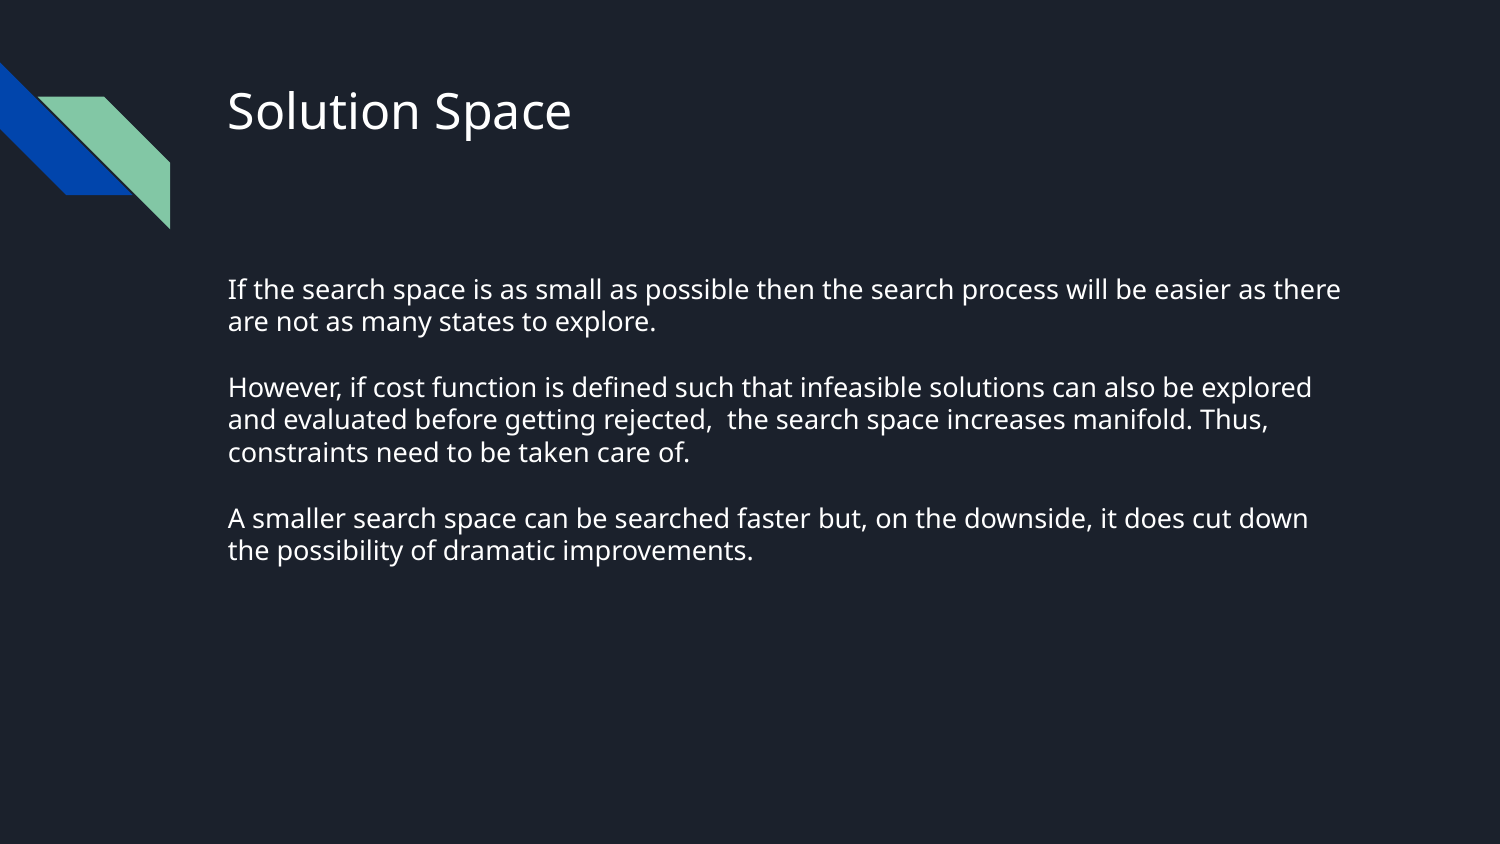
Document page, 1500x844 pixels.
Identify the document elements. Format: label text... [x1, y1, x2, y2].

title Solution Space [212, 64, 1368, 215]
list If the search space is as small as possible then the search process will be easier as there are not as many states to explore. However, if cost function is defined such that infeasible solutions can also be explored and evaluated before getting rejected, the search space increases manifold. Thus, constraints need to be taken care of. A smaller search space can be searched faster but, on the downside, it does cut down the possibility of dramatic improvements. [212, 257, 1368, 735]
